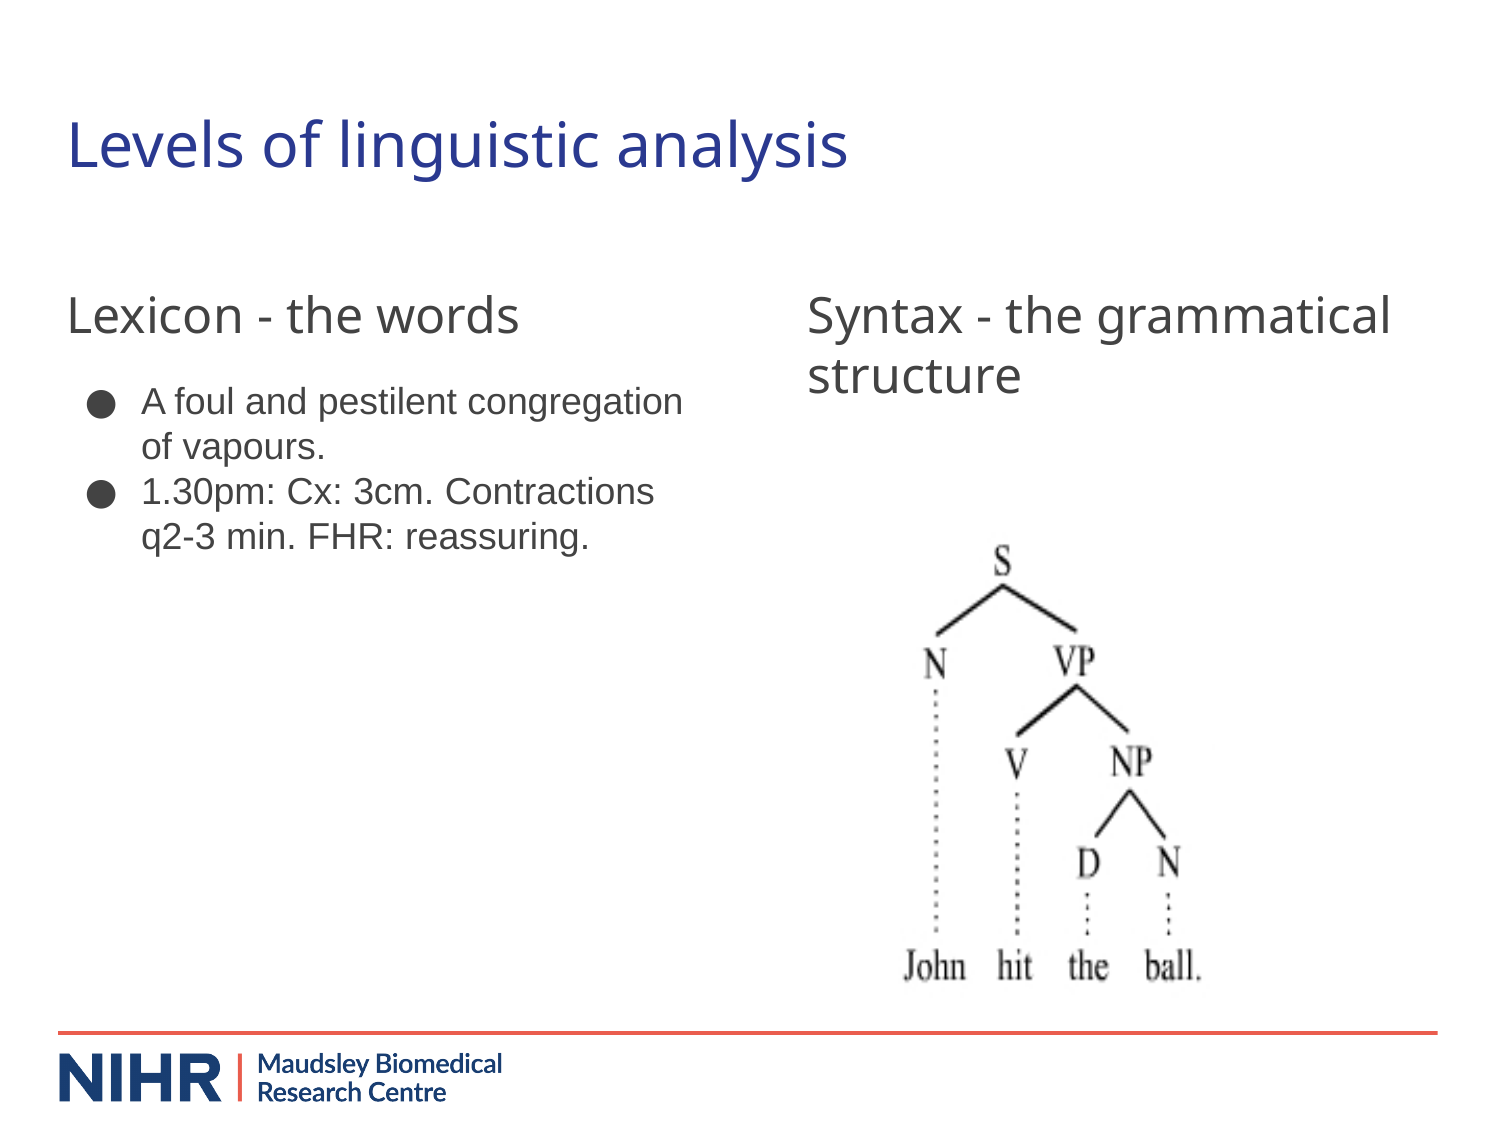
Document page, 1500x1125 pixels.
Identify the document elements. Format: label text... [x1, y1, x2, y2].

list Lexicon - the words A foul and pestilent congregation of vapours. 1.30pm: Cx: 3cm. Contractions q2-3 min. FHR: reassuring. [51, 268, 708, 1000]
picture [897, 529, 1215, 1000]
picture [29, 1018, 531, 1125]
list Syntax - the grammatical structure [792, 268, 1449, 1000]
title Levels of linguistic analysis [51, 89, 1449, 223]
